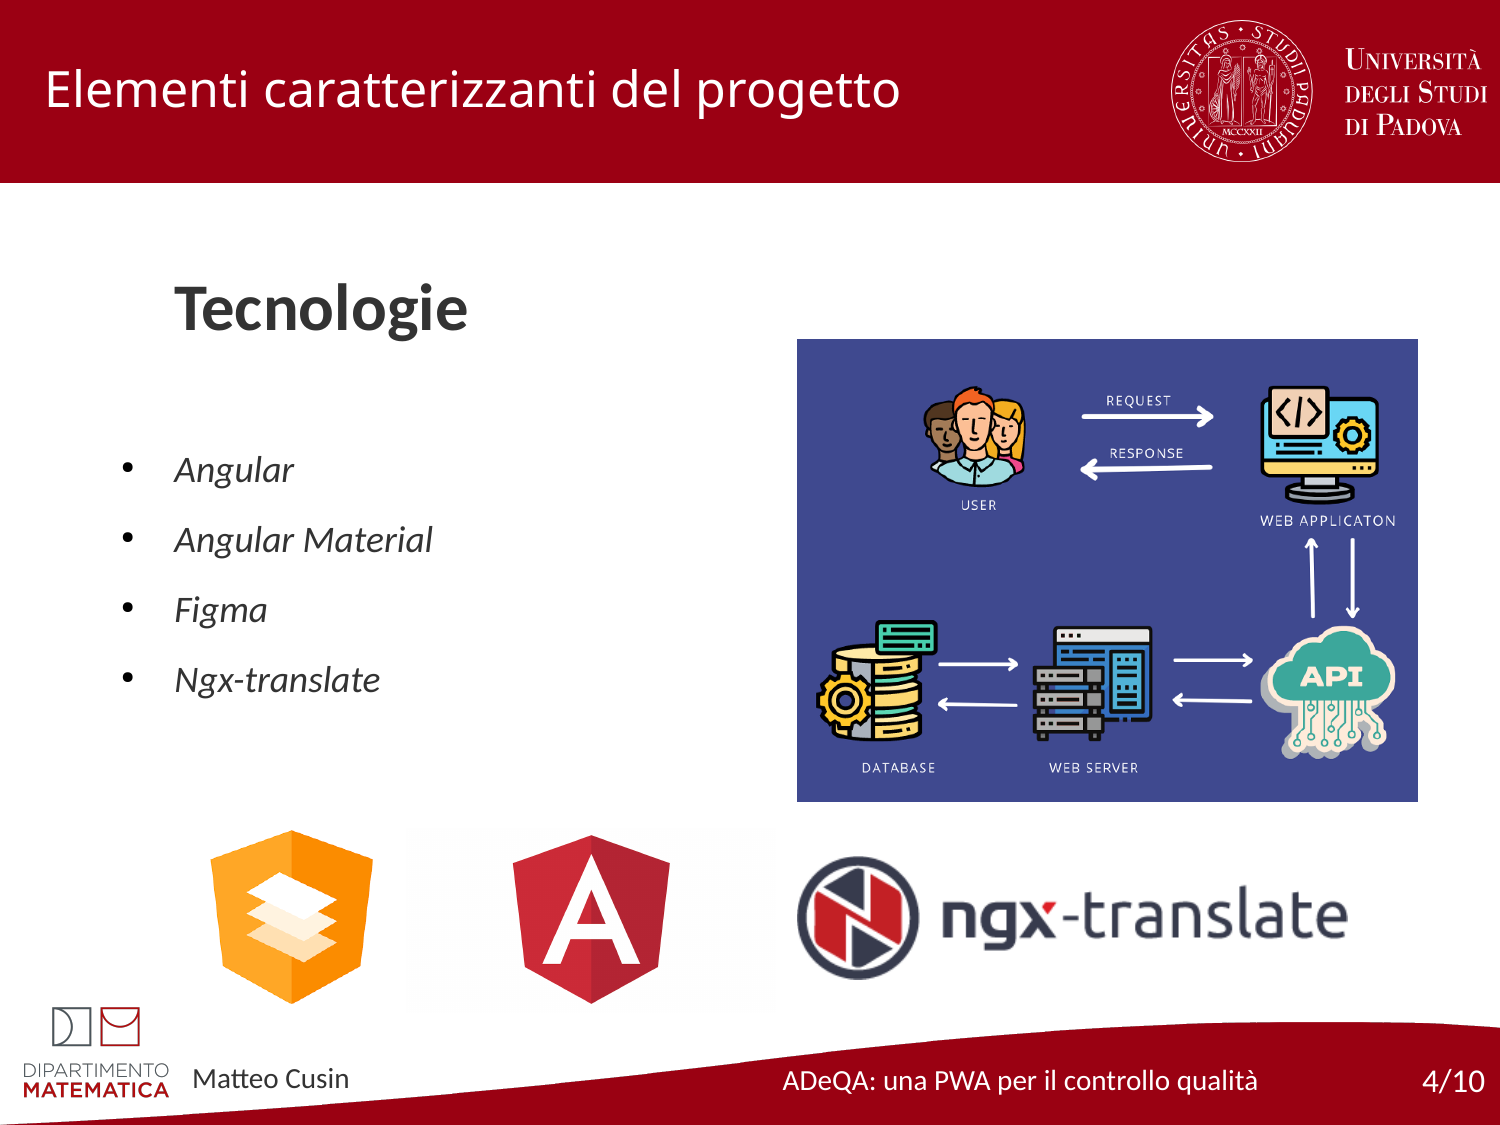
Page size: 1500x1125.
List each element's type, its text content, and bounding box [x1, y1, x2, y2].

text_box Matteo Cusin [177, 1030, 414, 1123]
picture [406, 828, 776, 1013]
slide_number 4/10 [1388, 1033, 1500, 1125]
picture [797, 339, 1418, 802]
title Elementi caratterizzanti del progetto [29, 0, 1152, 183]
list Tecnologie [88, 265, 975, 384]
picture [797, 856, 1348, 980]
text_box ADeQA: una PWA per il controllo qualità [767, 1033, 1388, 1125]
list Angular Angular Material Figma Ngx-translate [88, 442, 532, 739]
picture [0, 1007, 1500, 1125]
picture [210, 830, 373, 1004]
picture [1171, 20, 1487, 162]
